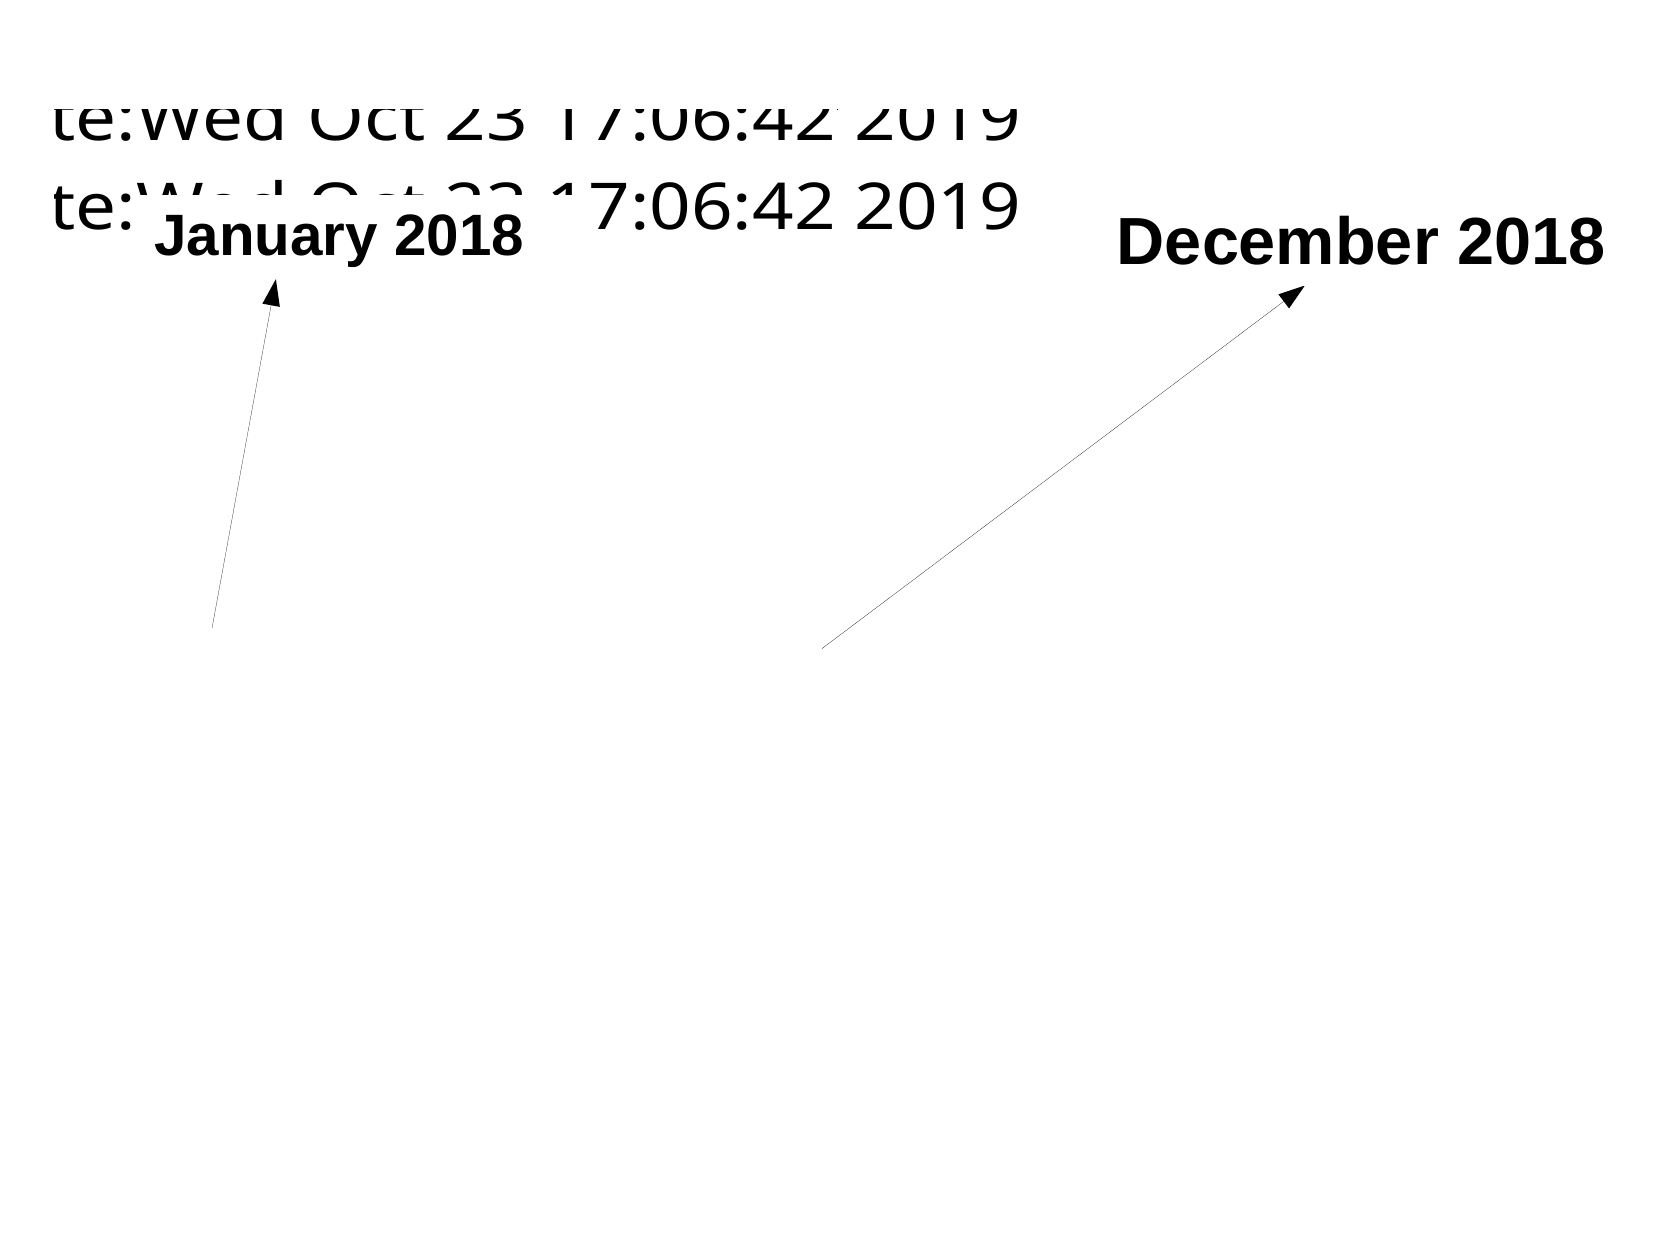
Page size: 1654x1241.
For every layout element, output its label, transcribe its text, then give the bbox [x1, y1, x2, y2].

text_box January 2018 [139, 195, 586, 275]
picture [54, 109, 1621, 1181]
text_box December 2018 [1102, 196, 1654, 286]
